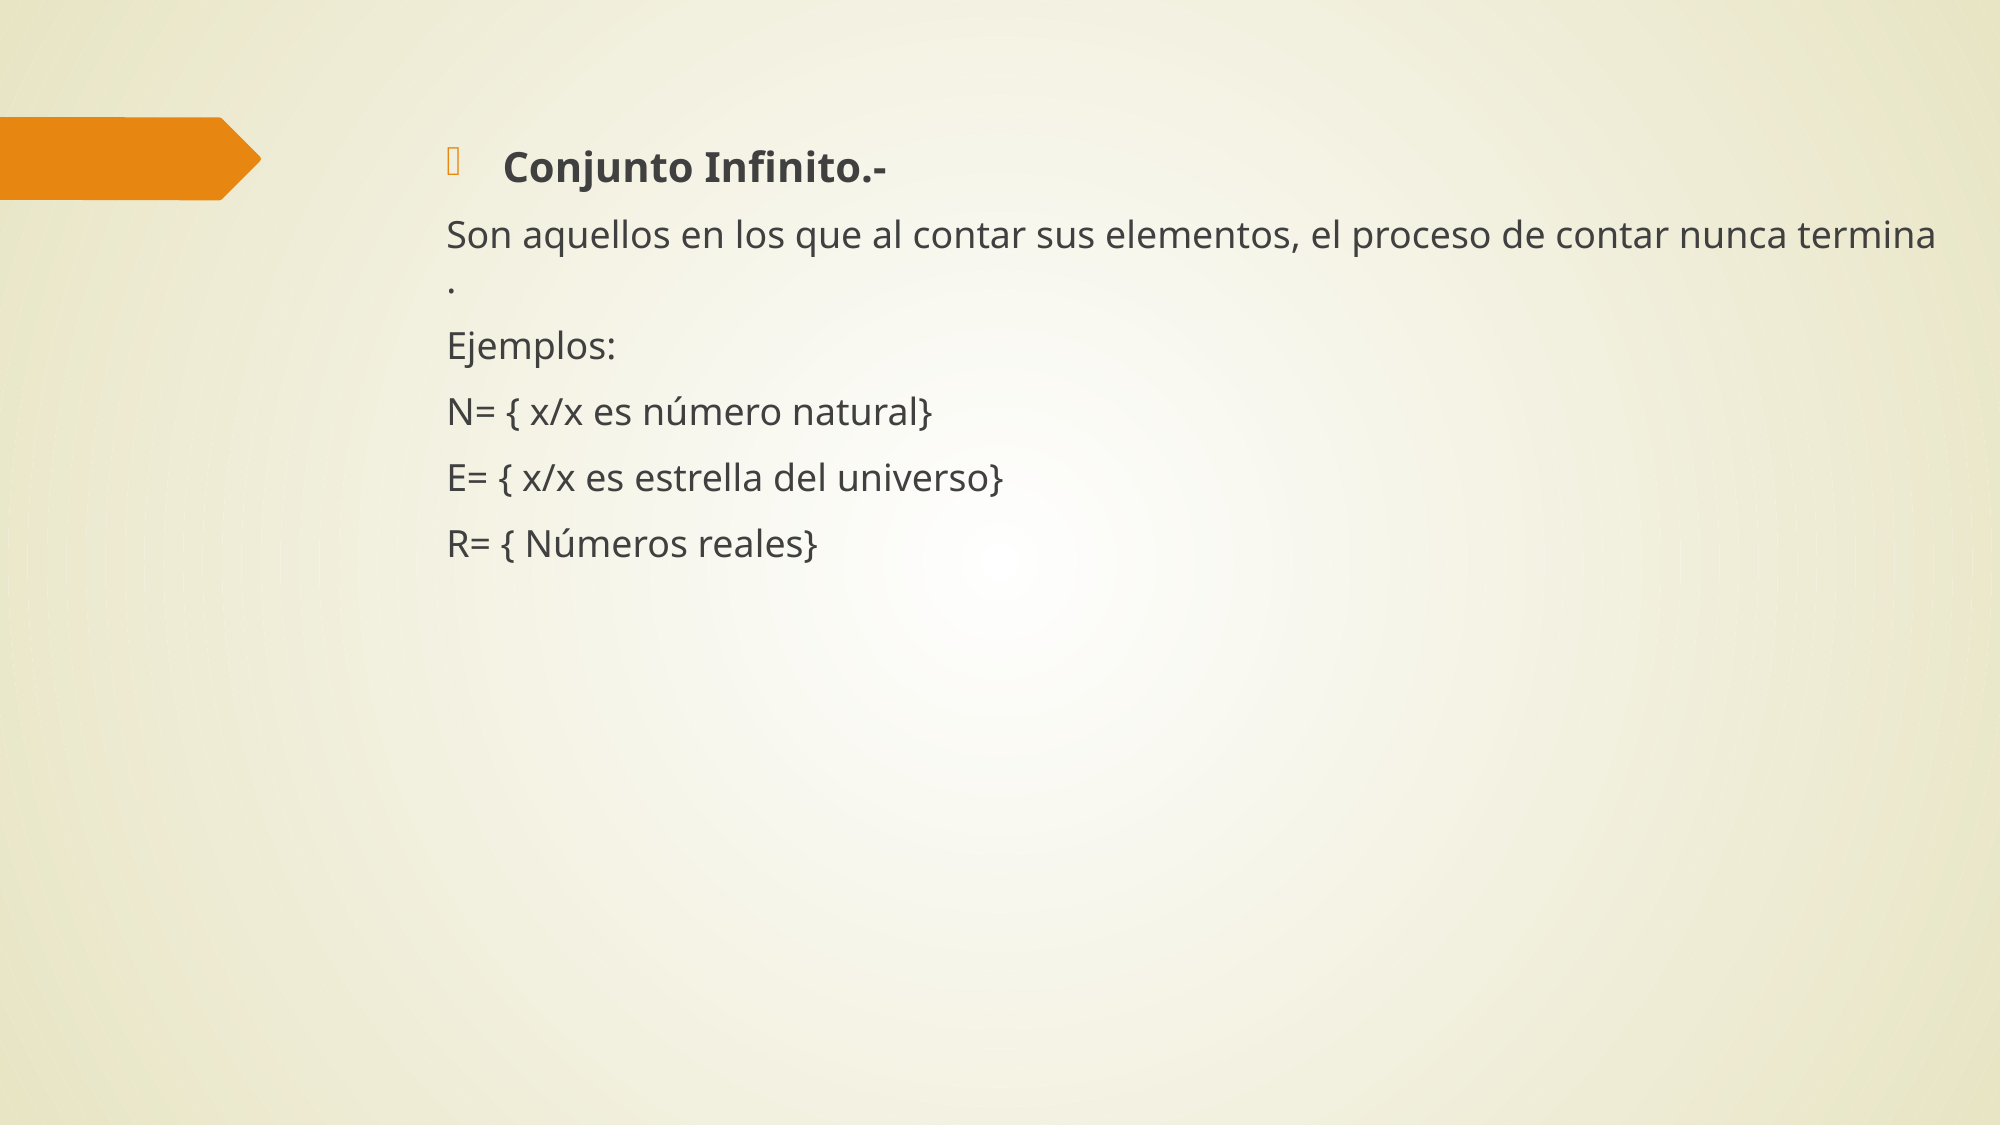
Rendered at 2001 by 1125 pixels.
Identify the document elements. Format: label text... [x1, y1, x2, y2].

list Conjunto Infinito.- Son aquellos en los que al contar sus elementos, el proceso de contar nunca termina . Ejemplos: N= { x/x es número natural} E= { x/x es estrella del universo} R= { Números reales} [431, 133, 1960, 1043]
